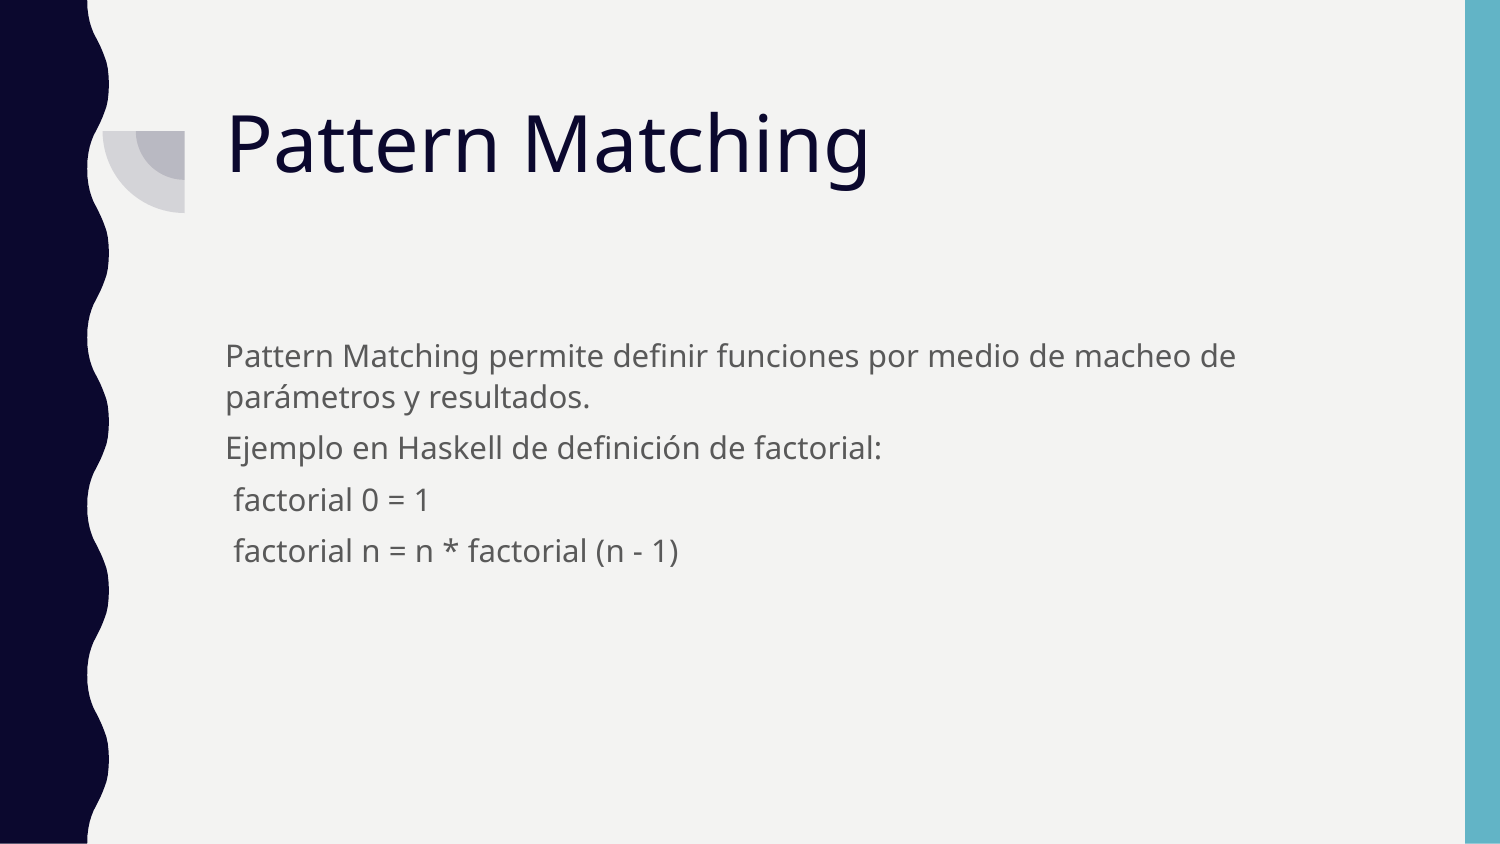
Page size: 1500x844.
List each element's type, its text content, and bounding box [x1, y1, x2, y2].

title Pattern Matching [213, 98, 1368, 263]
list Pattern Matching permite definir funciones por medio de macheo de parámetros y resultados. Ejemplo en Haskell de definición de factorial: factorial 0 = 1 factorial n = n * factorial (n - 1) [213, 326, 1368, 744]
